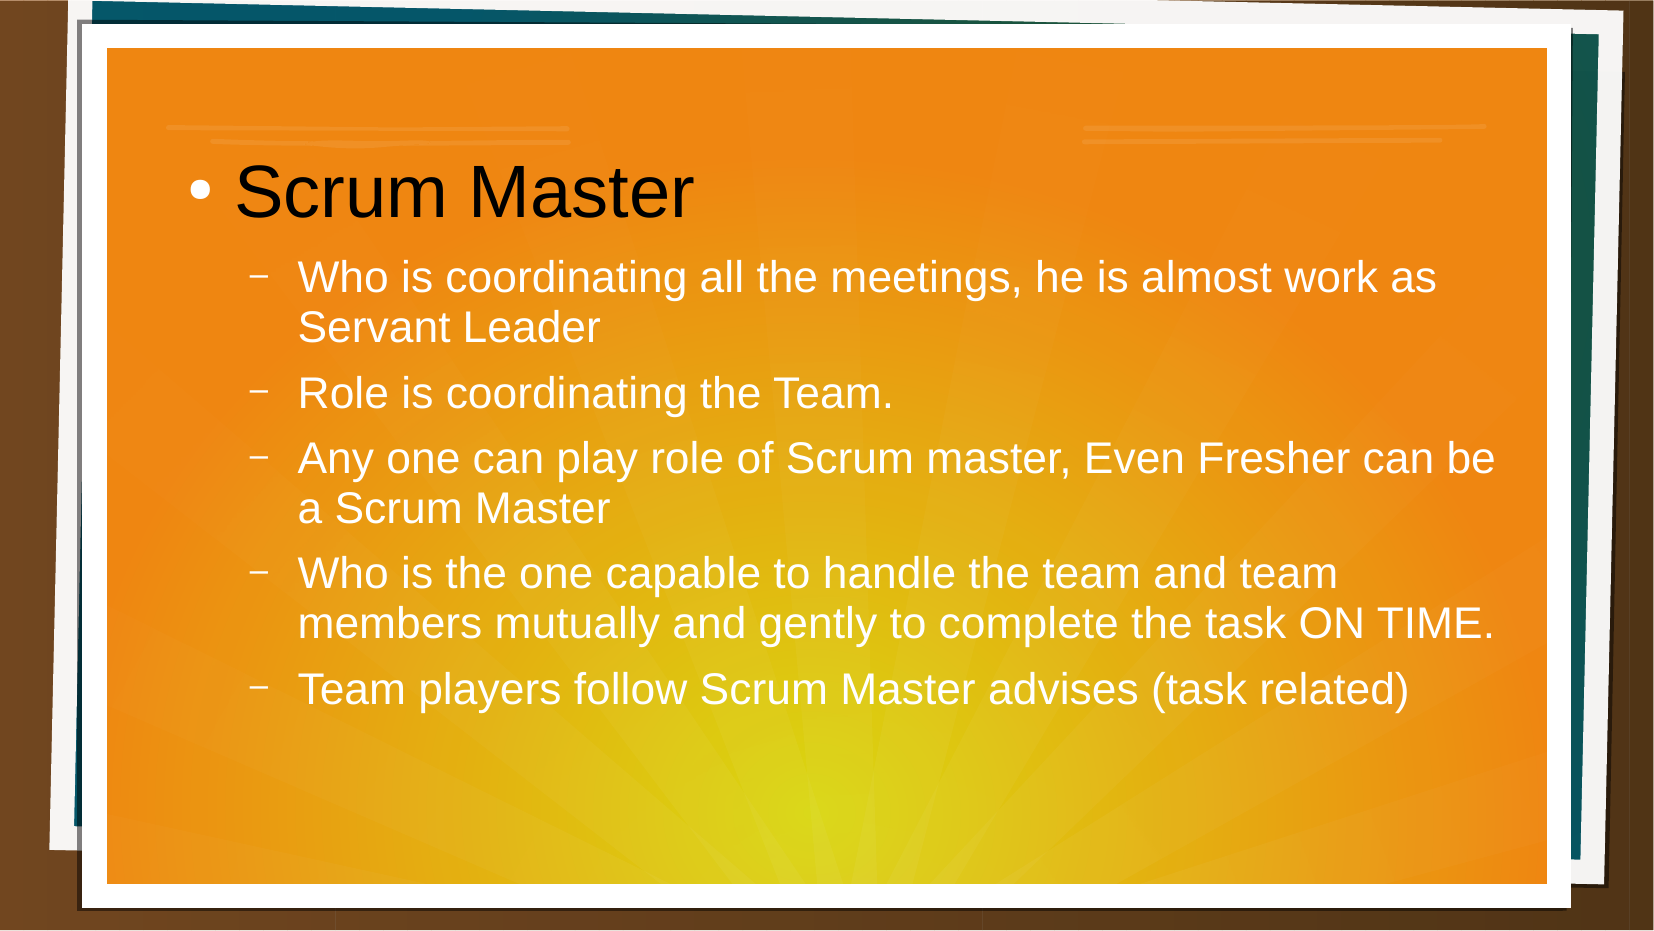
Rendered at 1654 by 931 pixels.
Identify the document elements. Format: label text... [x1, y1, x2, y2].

list Scrum Master Who is coordinating all the meetings, he is almost work as Servant Leader Role is coordinating the Team. Any one can play role of Scrum master, Even Fresher can be a Scrum Master Who is the one capable to handle the team and team members mutually and gently to complete the task ON TIME. Team players follow Scrum Master advises (task related) [171, 150, 1501, 741]
